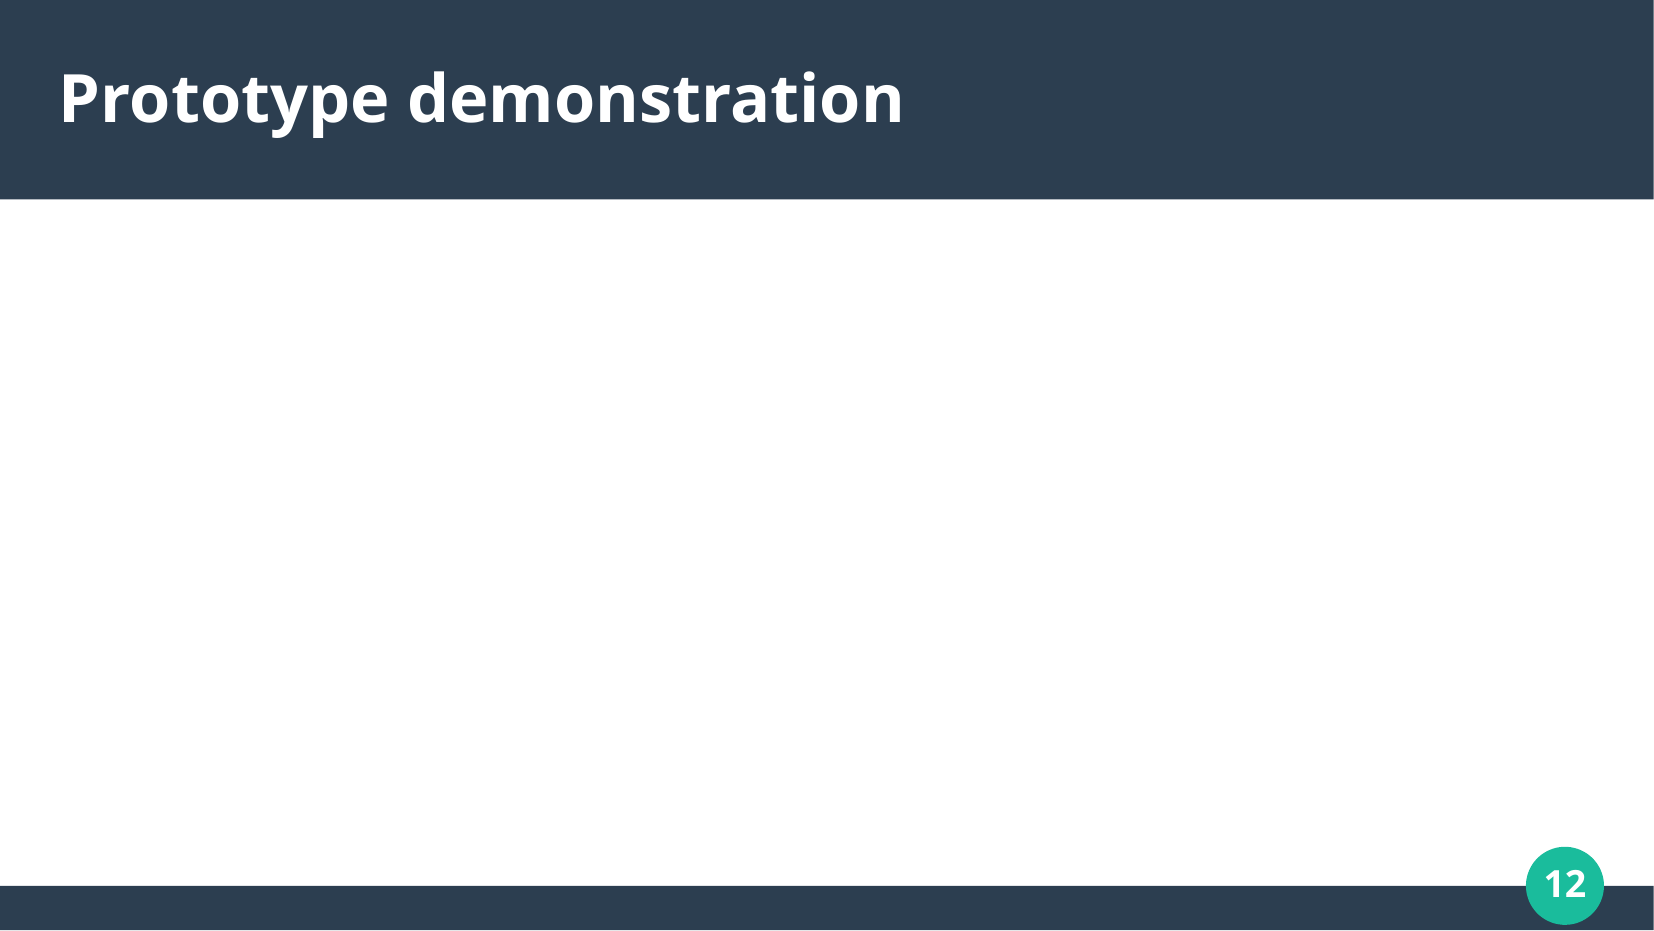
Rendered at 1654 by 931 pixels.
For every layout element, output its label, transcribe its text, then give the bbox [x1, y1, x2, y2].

text_box [1505, 848, 1625, 923]
title Prototype demonstration [59, 37, 1595, 155]
